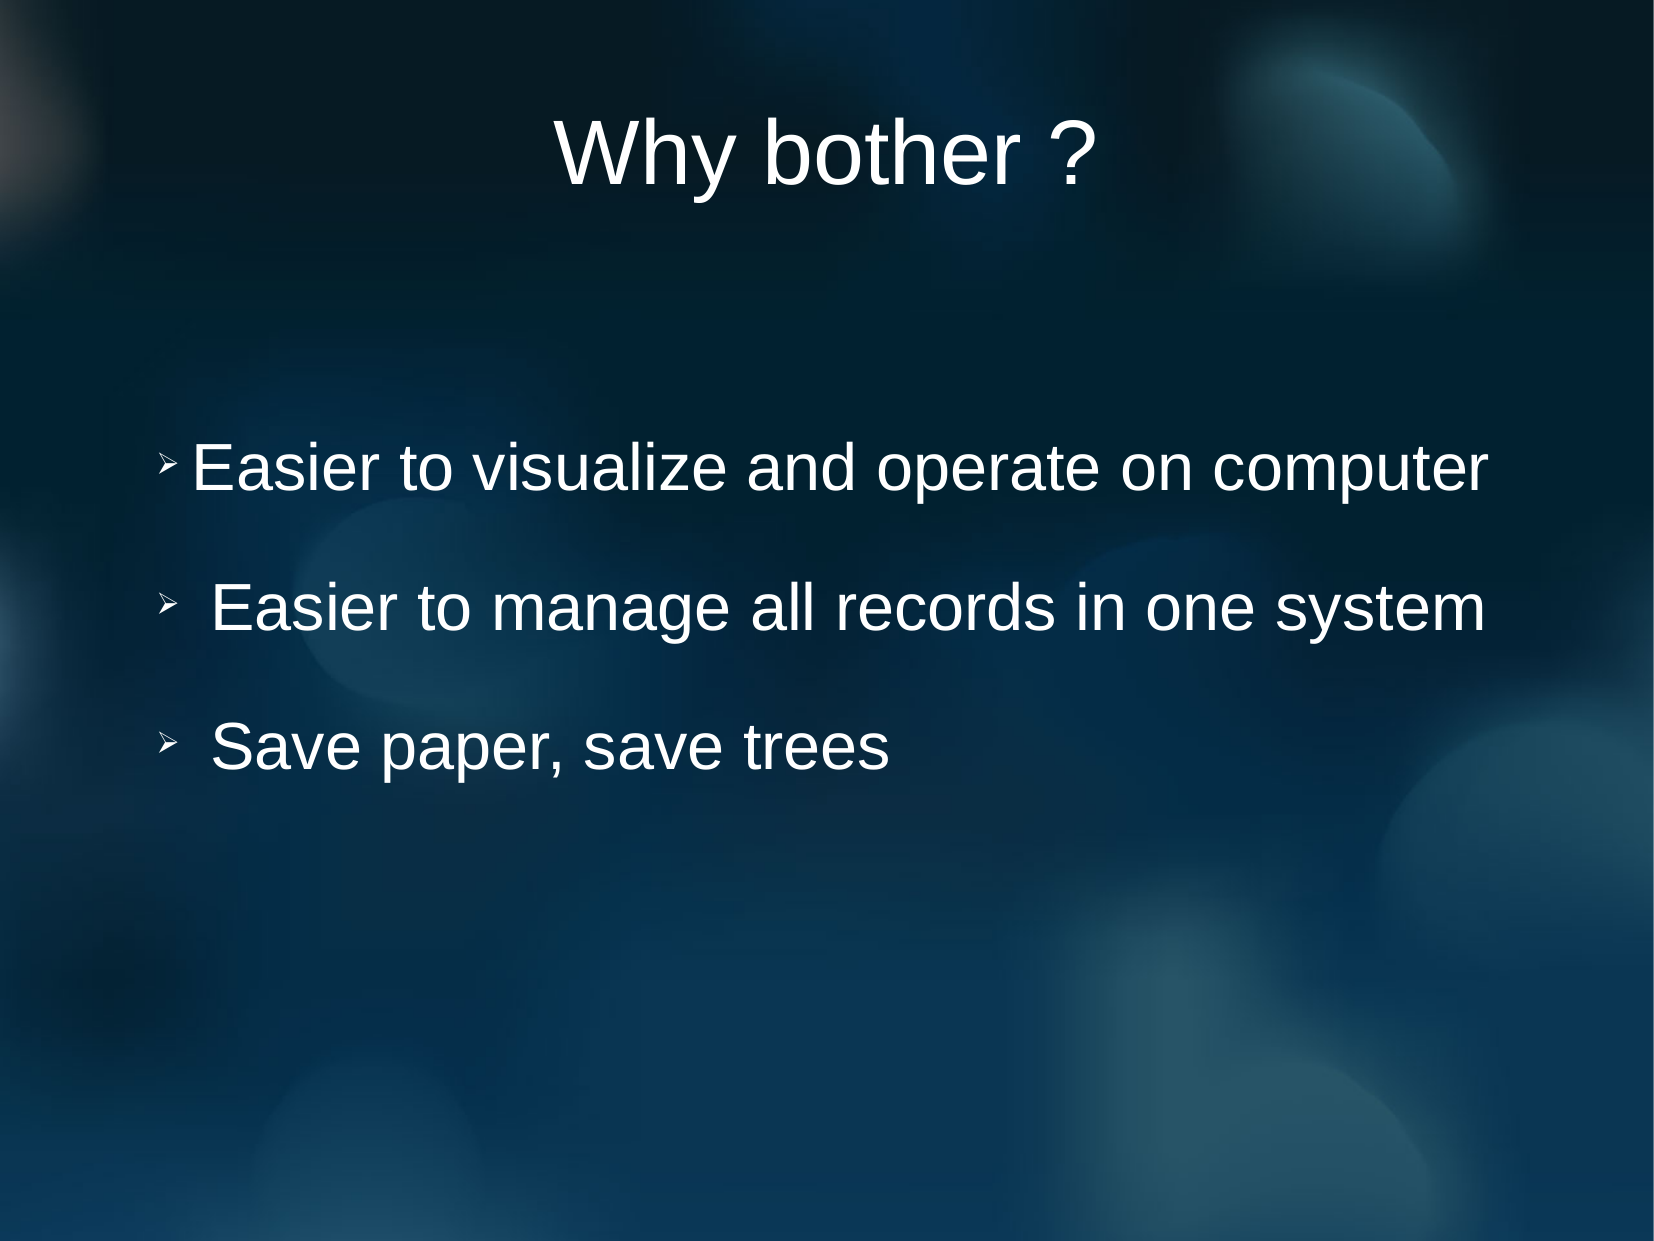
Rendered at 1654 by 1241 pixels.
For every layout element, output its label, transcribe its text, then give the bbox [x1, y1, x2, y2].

picture [0, 0, 1654, 532]
title Why bother ? [82, 49, 1571, 257]
subtitle Easier to visualize and operate on computer Easier to manage all records in one system Save paper, save trees [82, 290, 1571, 1010]
picture [0, 510, 1654, 1241]
